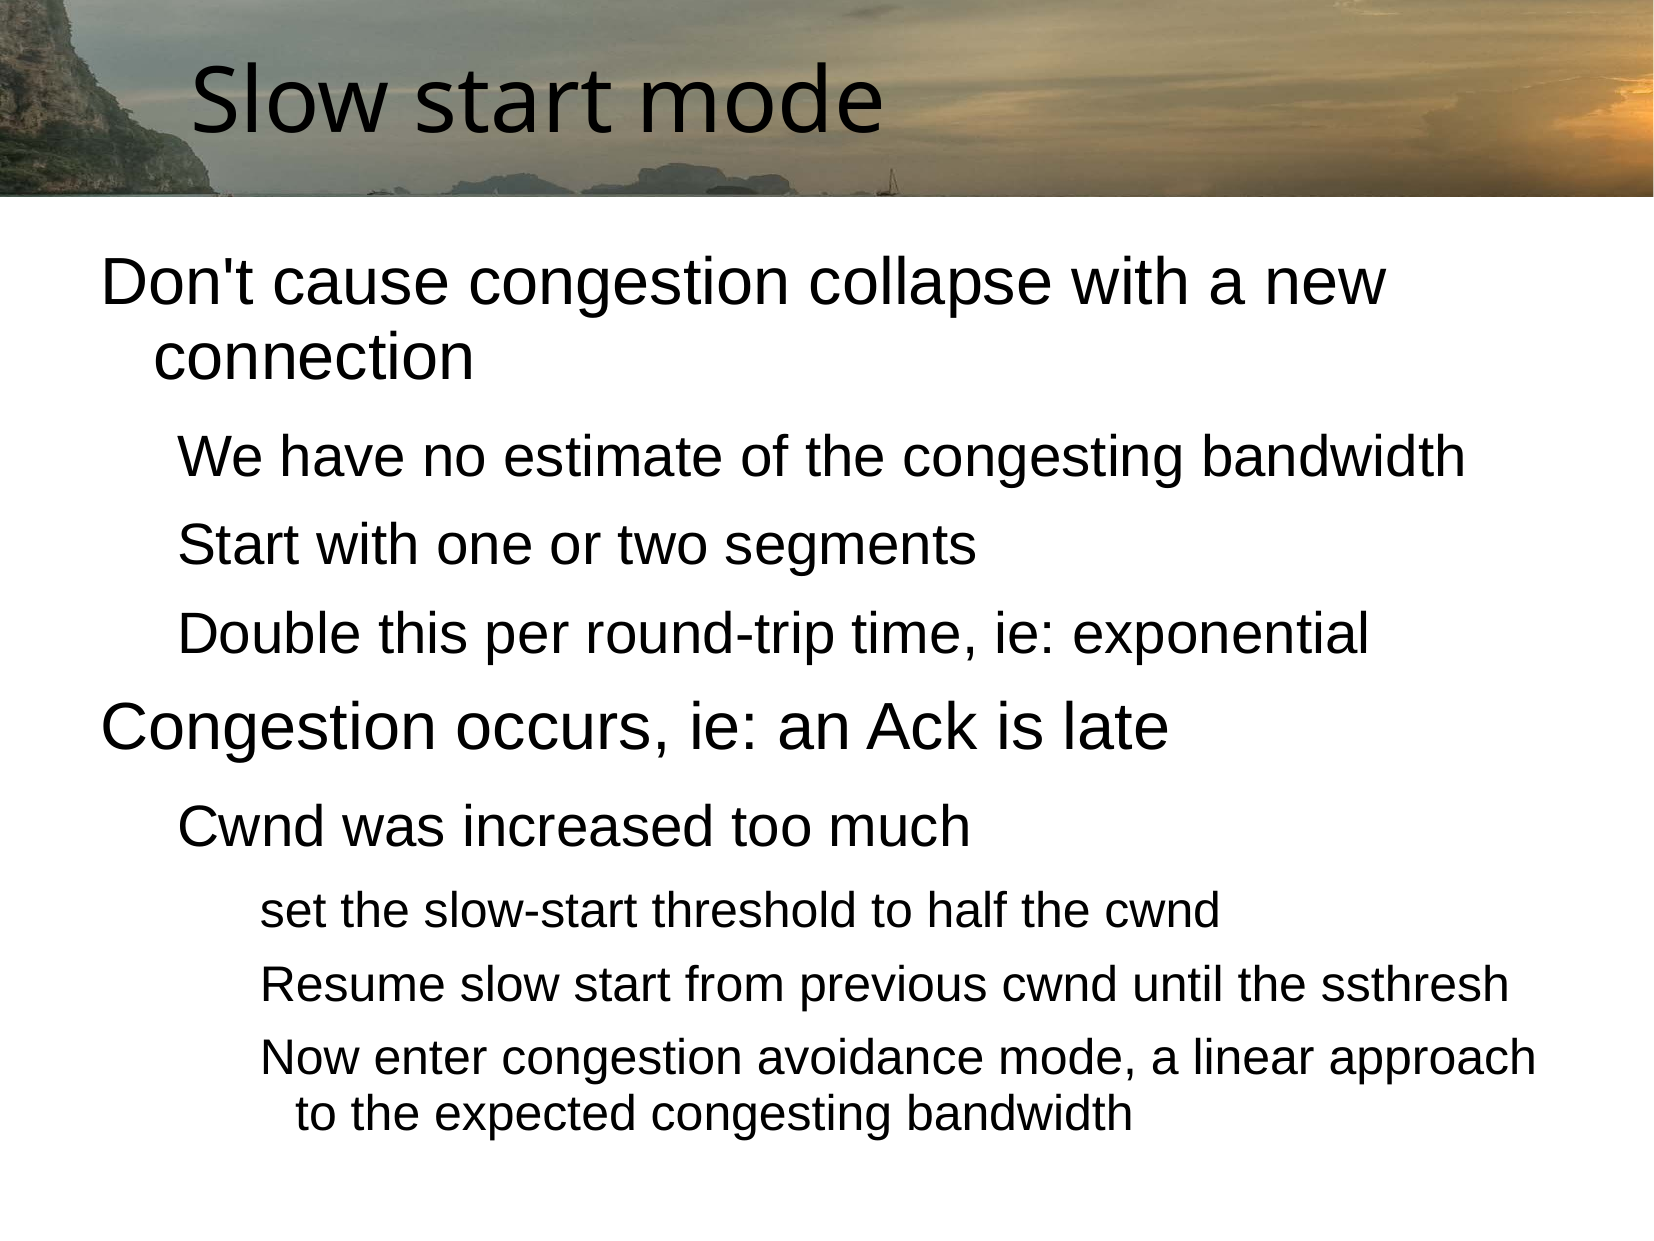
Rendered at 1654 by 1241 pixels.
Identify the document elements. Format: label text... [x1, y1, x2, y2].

picture [0, 0, 1654, 197]
title Slow start mode [190, 0, 1571, 194]
list Don't cause congestion collapse with a new connection We have no estimate of the congesting bandwidth Start with one or two segments Double this per round-trip time, ie: exponential Congestion occurs, ie: an Ack is late Cwnd was increased too much set the slow-start threshold to half the cwnd Resume slow start from previous cwnd until the ssthresh Now enter congestion avoidance mode, a linear approach to the expected congesting bandwidth [82, 244, 1571, 1225]
